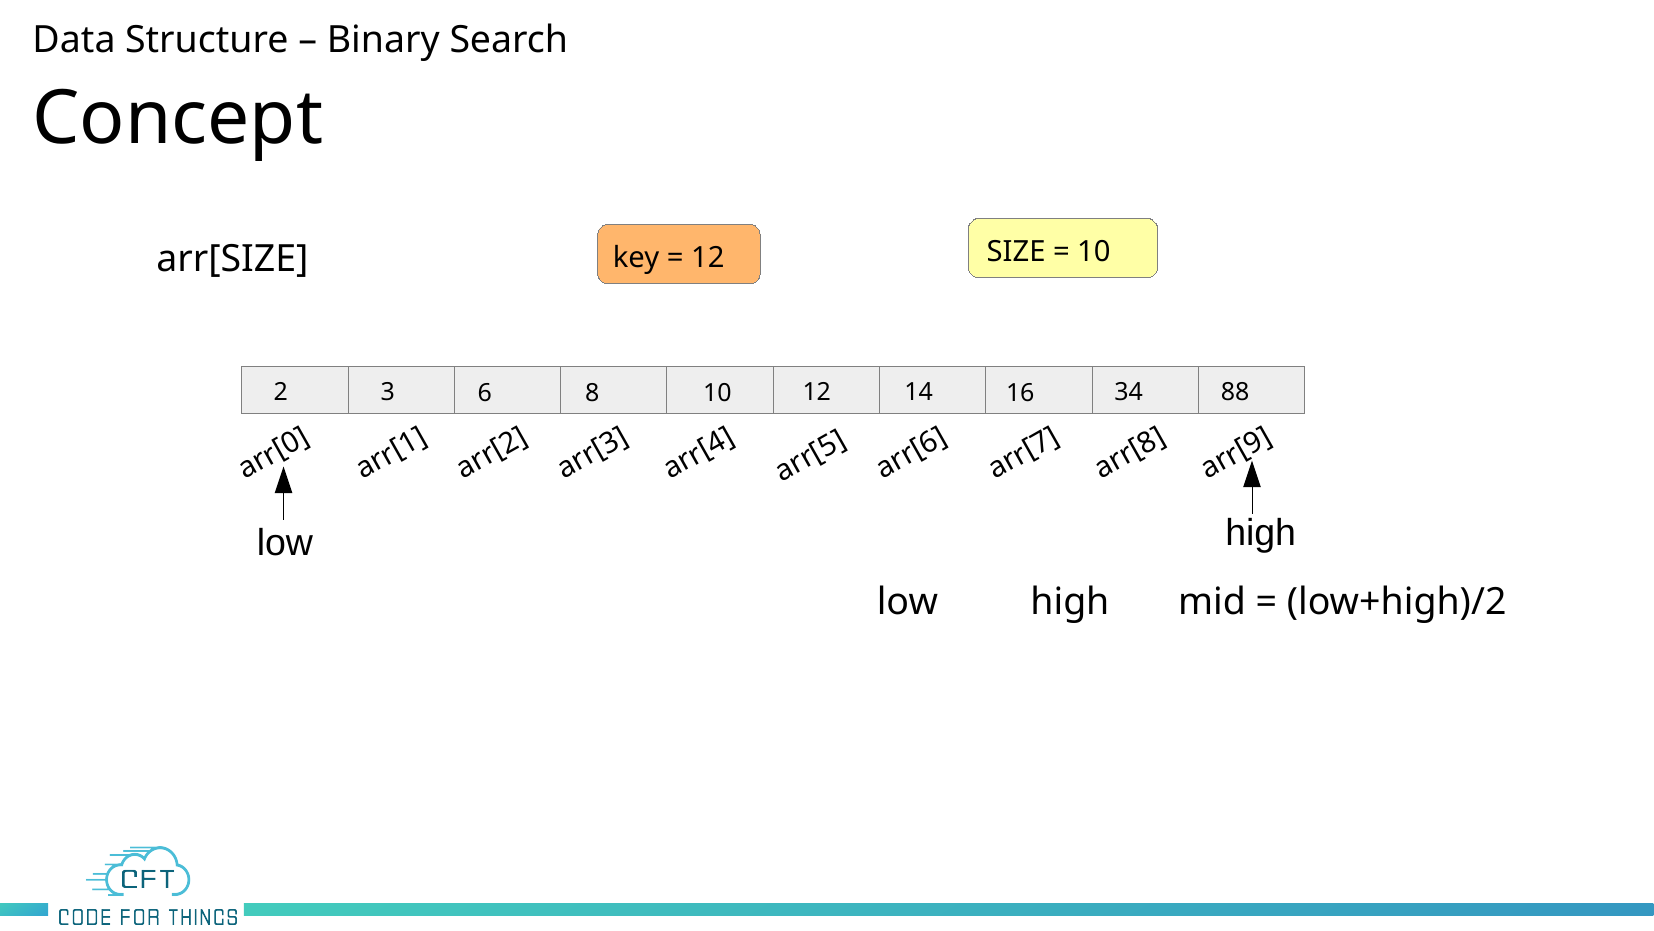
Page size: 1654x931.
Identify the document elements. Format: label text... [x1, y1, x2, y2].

text_box [329, 366, 403, 414]
text_box 10 [688, 367, 774, 412]
picture [59, 846, 237, 925]
text_box 16 [991, 366, 1088, 418]
text_box arr[3] [531, 404, 673, 505]
text_box low [862, 566, 957, 626]
text_box arr[5] [750, 407, 891, 508]
text_box 88 [1206, 366, 1288, 418]
text_box key = 12 [590, 229, 768, 284]
text_box [968, 218, 1158, 278]
text_box arr[8] [1072, 389, 1207, 505]
text_box [1288, 366, 1305, 414]
text_box arr[9] [1175, 390, 1317, 505]
text_box high [1210, 504, 1311, 562]
text_box mid = (low+high)/2 [1163, 566, 1563, 626]
text_box [1181, 366, 1206, 414]
text_box SIZE = 10 [971, 222, 1152, 272]
text_box arr[SIZE] [141, 224, 355, 291]
text_box arr[1] [330, 389, 467, 505]
text_box arr[7] [964, 412, 1104, 505]
text_box arr[2] [430, 393, 567, 505]
text_box 3 [365, 366, 436, 411]
text_box arr[6] [857, 404, 992, 505]
text_box [870, 366, 889, 414]
text_box 8 [570, 367, 652, 412]
text_box low [242, 513, 328, 571]
text_box [241, 366, 285, 414]
text_box 12 [787, 366, 870, 411]
title Data Structure – Binary Search Concept [32, 12, 1184, 166]
text_box [599, 224, 759, 229]
text_box [971, 366, 991, 414]
text_box 2 [258, 366, 329, 411]
text_box arr[0] [212, 397, 353, 505]
text_box arr[4] [641, 412, 780, 505]
text_box [436, 366, 828, 414]
text_box [1088, 366, 1099, 414]
text_box 14 [889, 366, 971, 418]
text_box 34 [1099, 366, 1181, 418]
text_box 6 [462, 367, 545, 412]
text_box high [1015, 566, 1128, 626]
